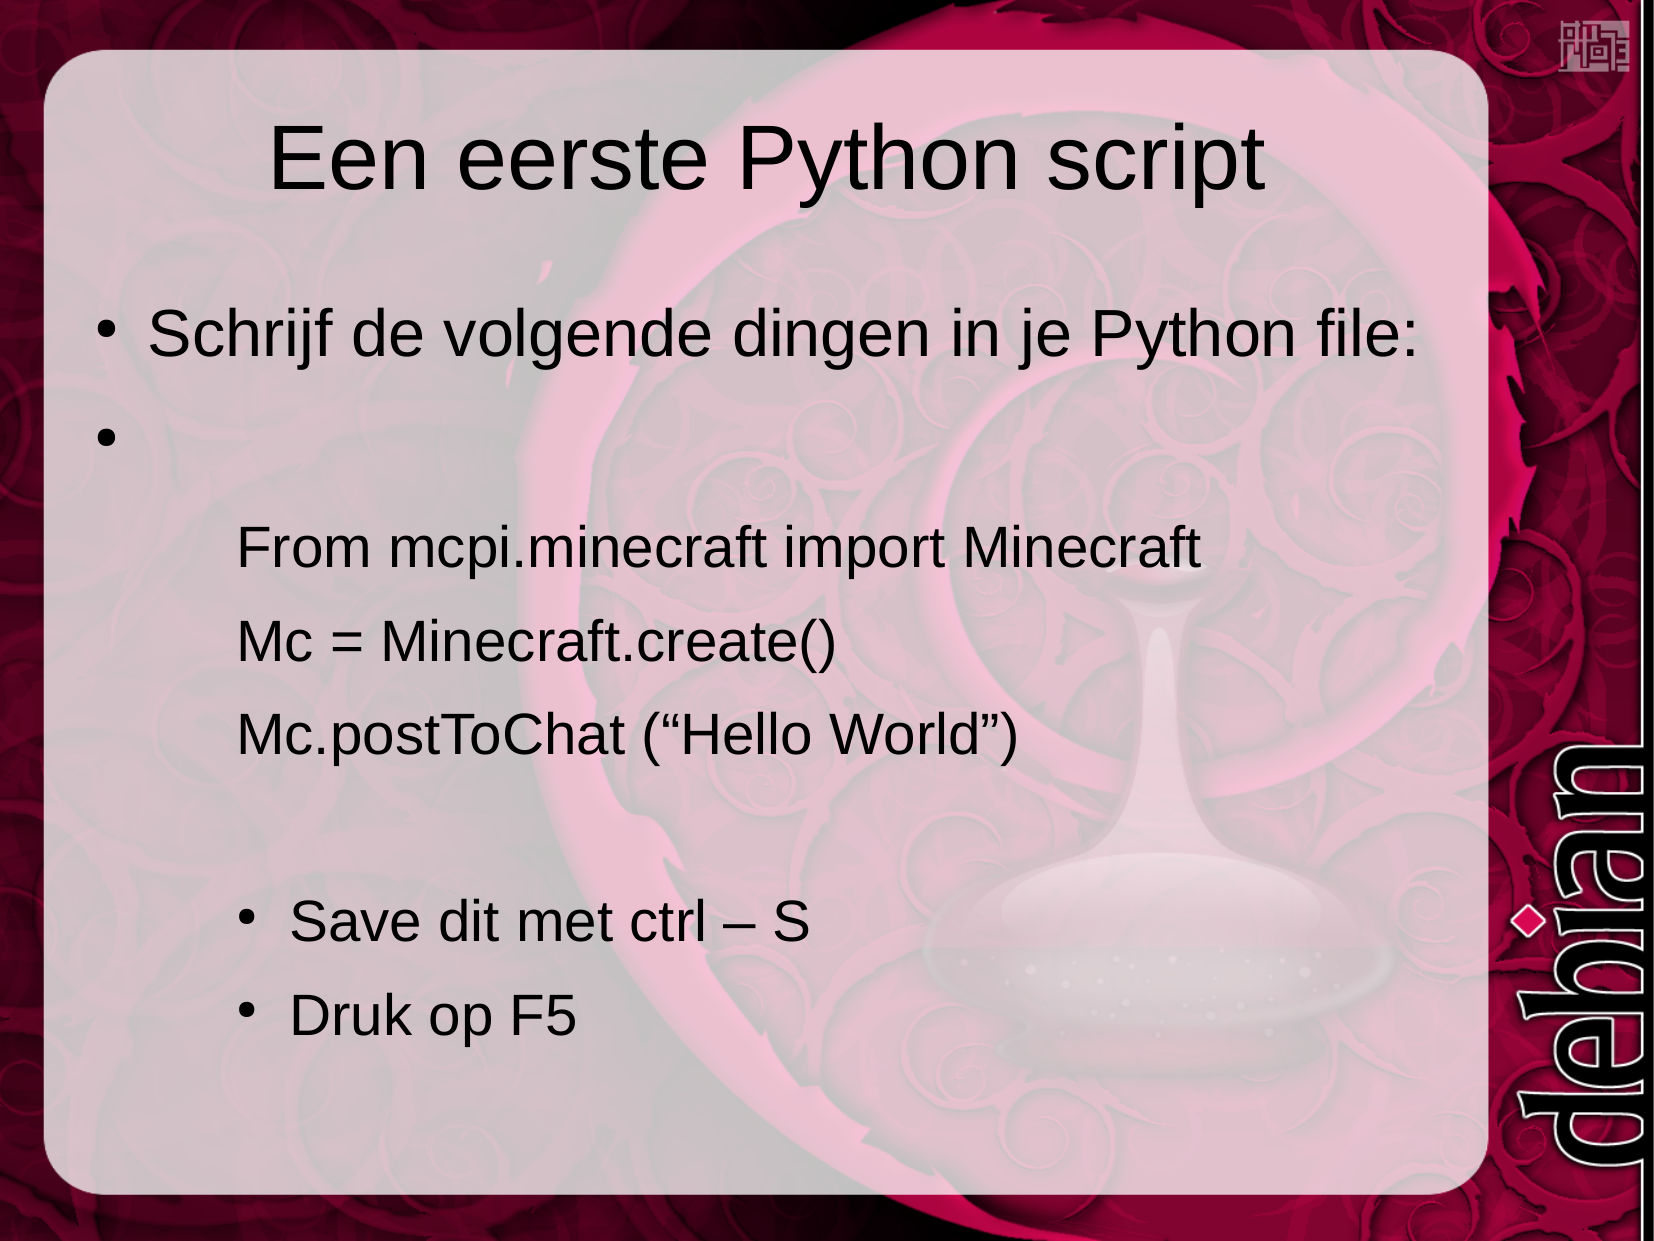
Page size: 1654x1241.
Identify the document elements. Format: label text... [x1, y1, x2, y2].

list Schrijf de volgende dingen in je Python file: From mcpi.minecraft import Minecraft Mc = Minecraft.create() Mc.postToChat (“Hello World”) Save dit met ctrl – S Druk op F5 [59, 290, 1477, 1109]
picture [0, 0, 1654, 1241]
title Een eerste Python script [59, 49, 1477, 257]
